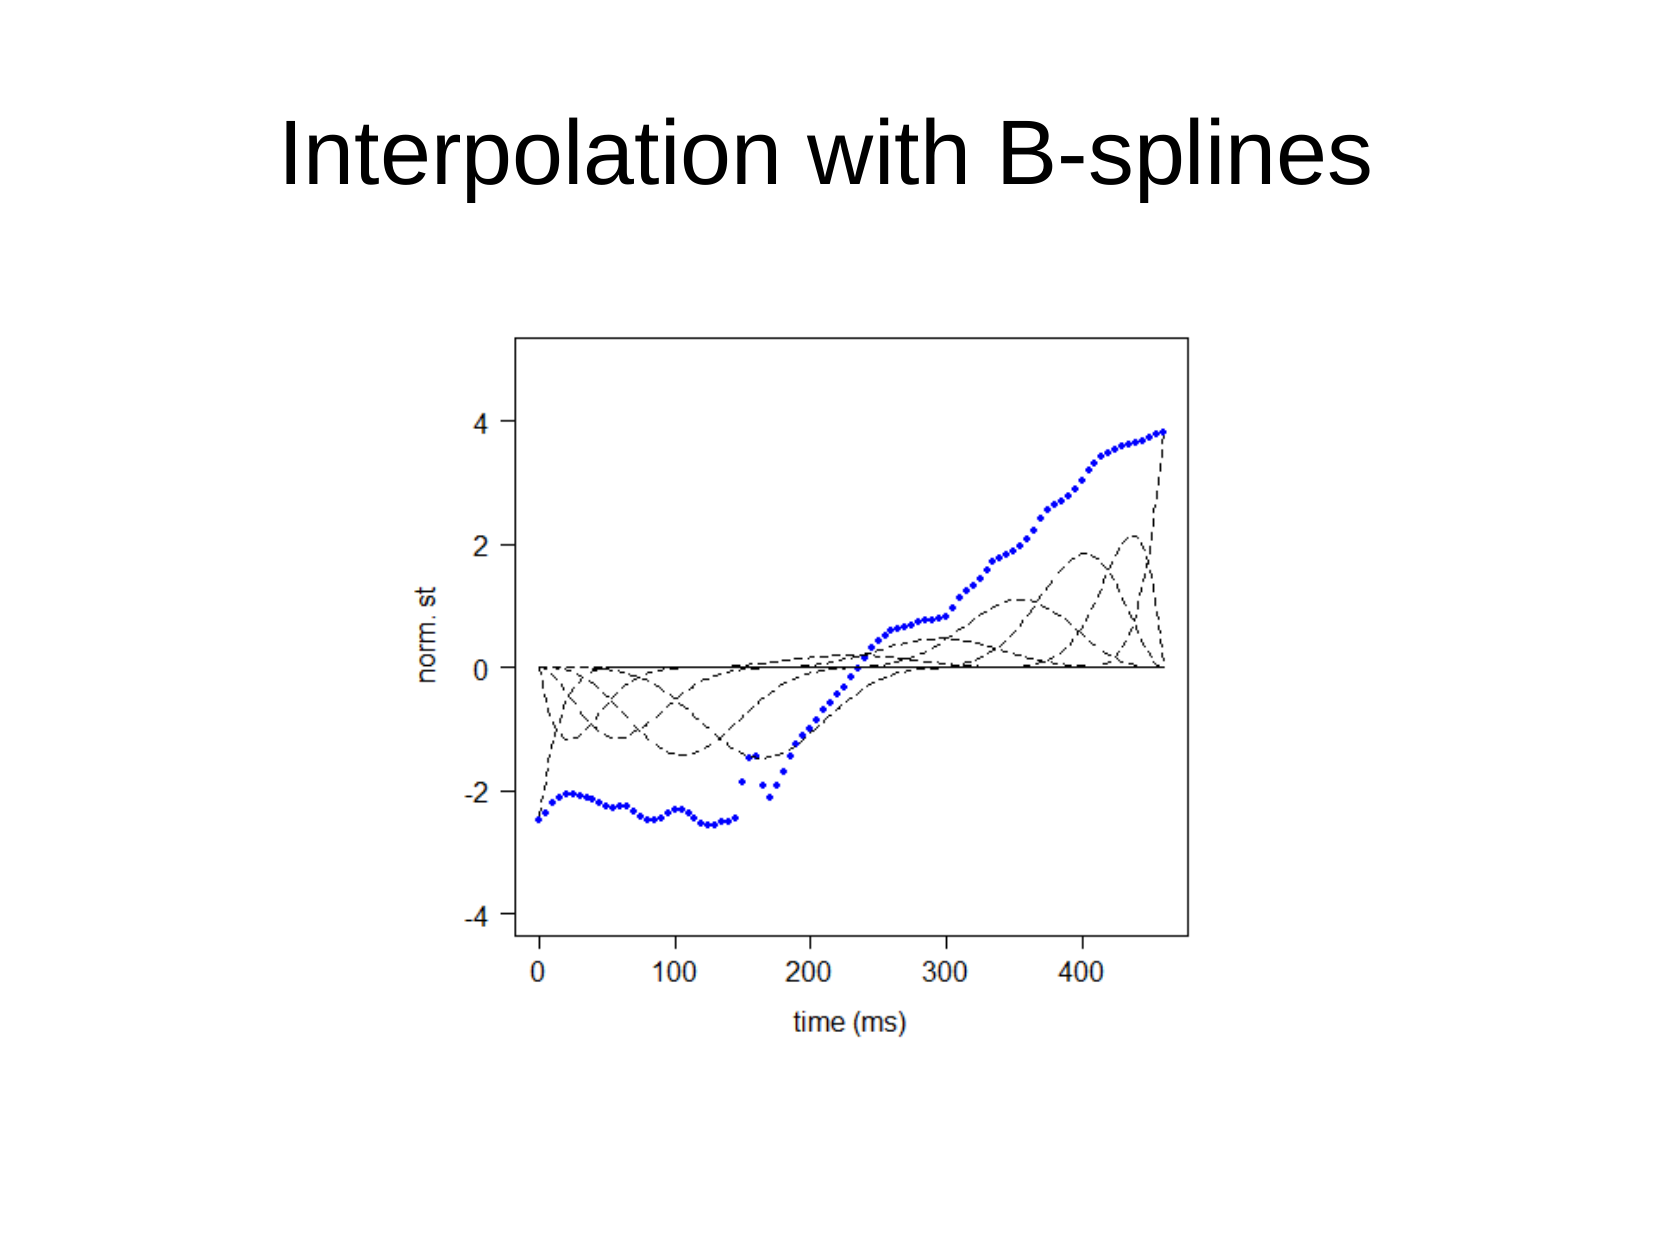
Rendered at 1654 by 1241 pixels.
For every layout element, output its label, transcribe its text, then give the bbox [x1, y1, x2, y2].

title Interpolation with B-splines [82, 49, 1571, 257]
picture [413, 236, 1241, 1063]
